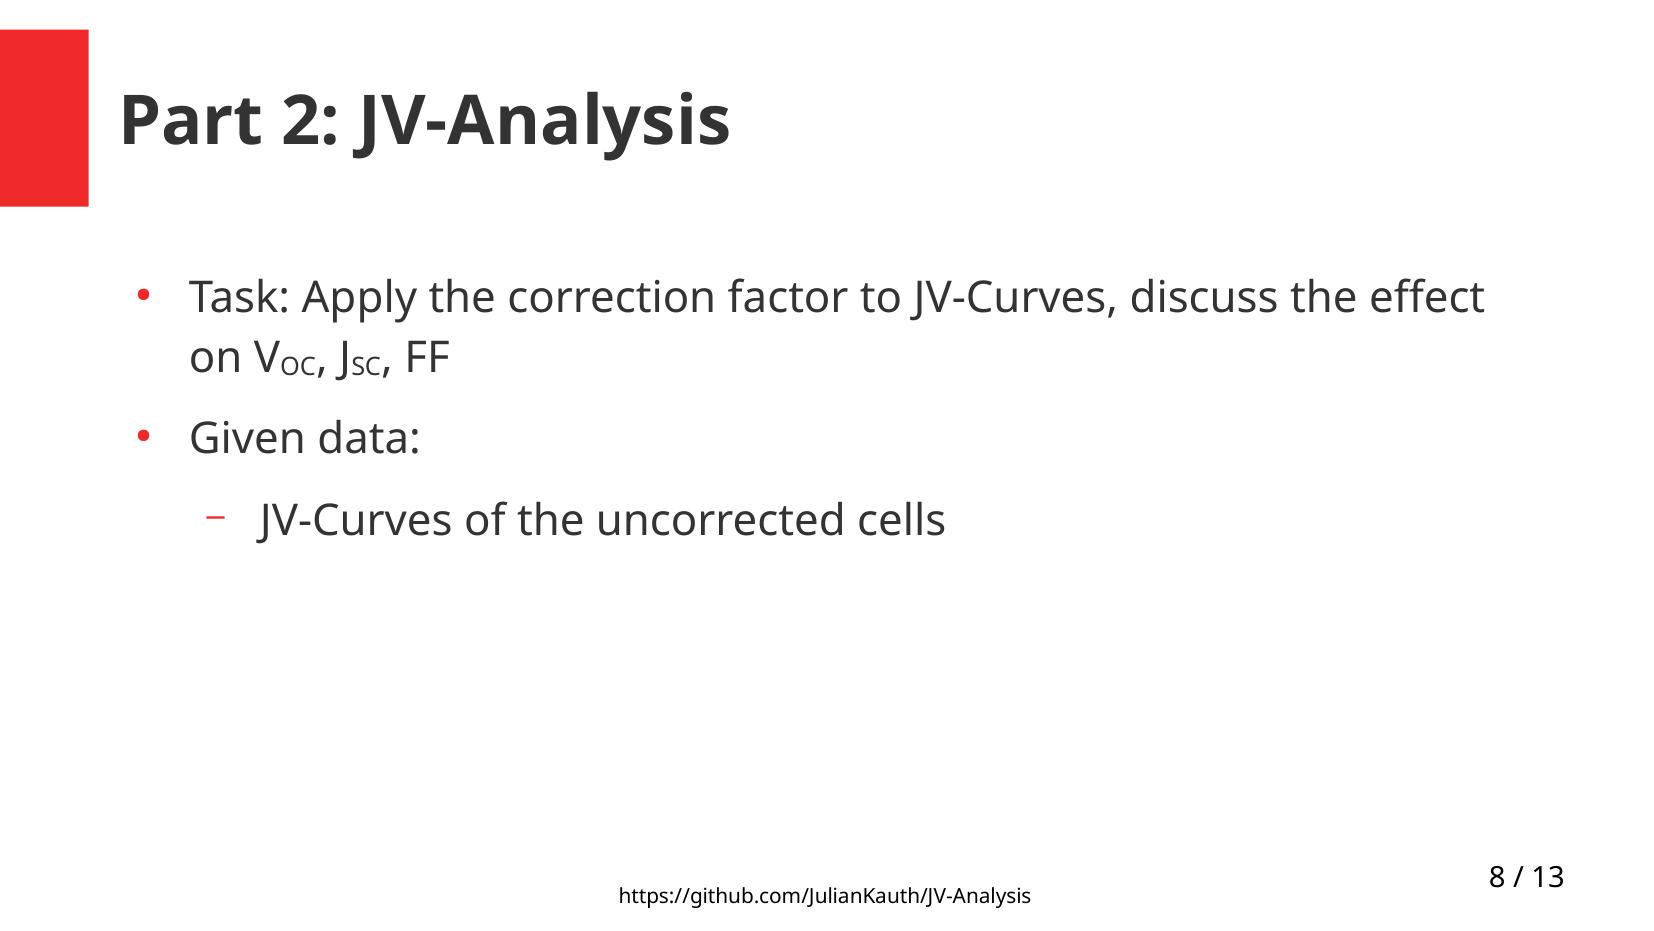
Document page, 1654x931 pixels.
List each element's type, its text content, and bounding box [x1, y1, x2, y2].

title Part 2: JV-Analysis [118, 29, 1595, 207]
list Task: Apply the correction factor to JV-Curves, discuss the effect on VOC, JSC, FF Given data: JV-Curves of the uncorrected cells [118, 265, 1536, 806]
